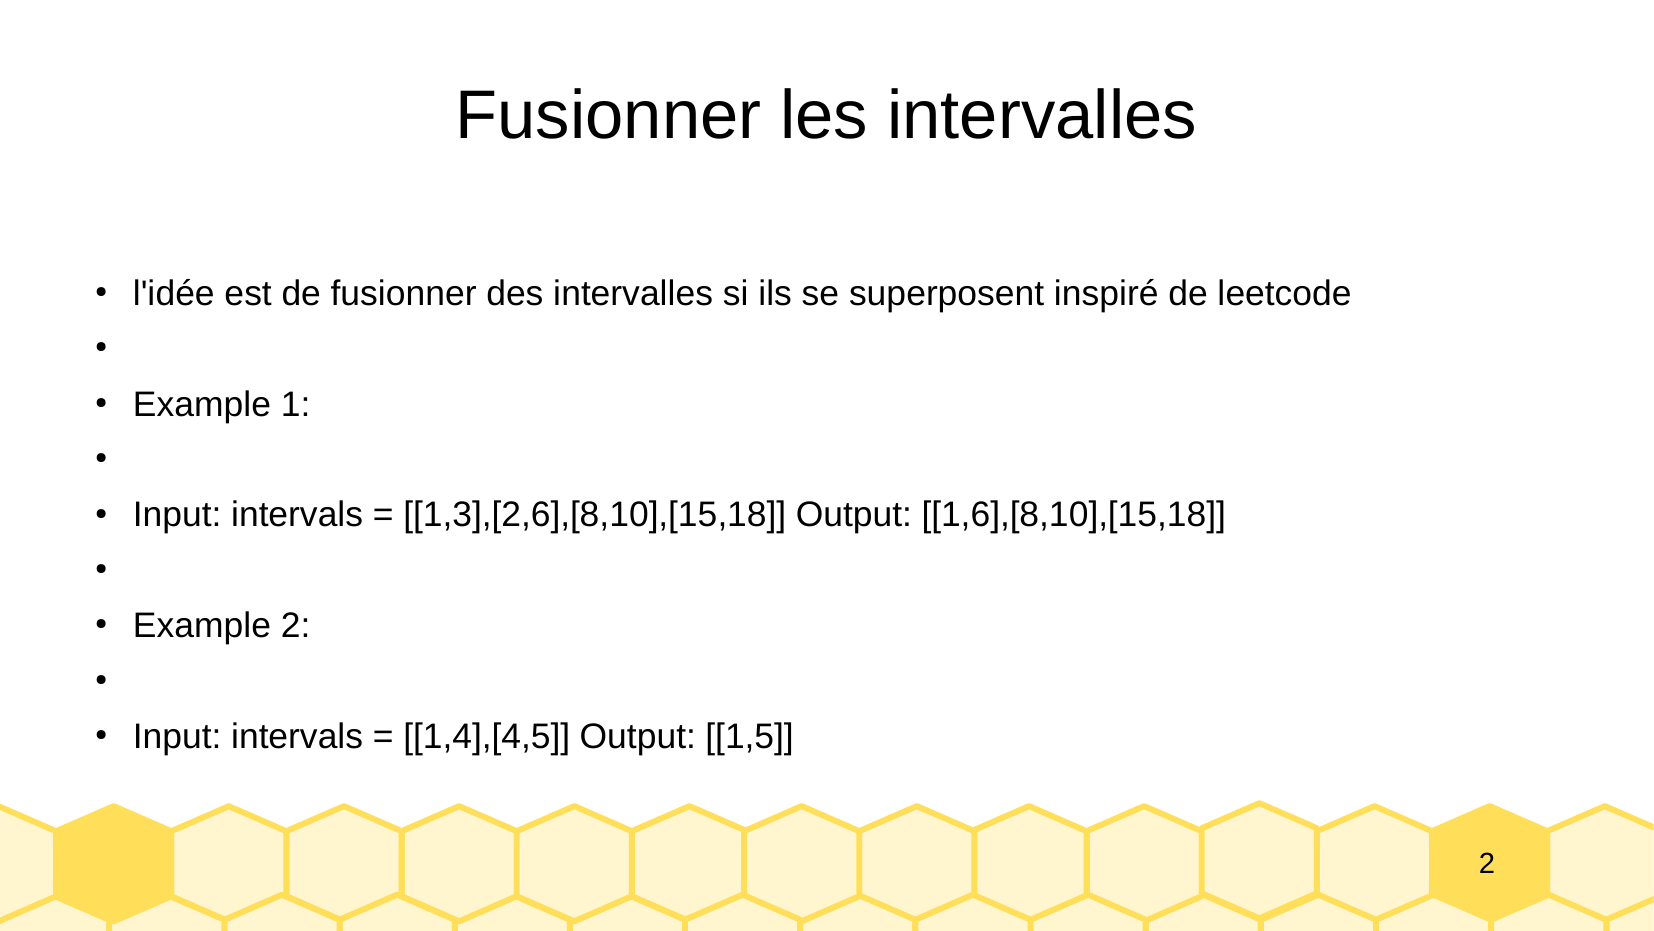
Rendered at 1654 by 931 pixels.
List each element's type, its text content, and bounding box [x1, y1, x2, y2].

title Fusionner les intervalles [82, 37, 1571, 193]
list l'idée est de fusionner des intervalles si ils se superposent inspiré de leetcode Example 1: Input: intervals = [[1,3],[2,6],[8,10],[15,18]] Output: [[1,6],[8,10],[15,18]] Example 2: Input: intervals = [[1,4],[4,5]] Output: [[1,5]] [82, 217, 1571, 758]
